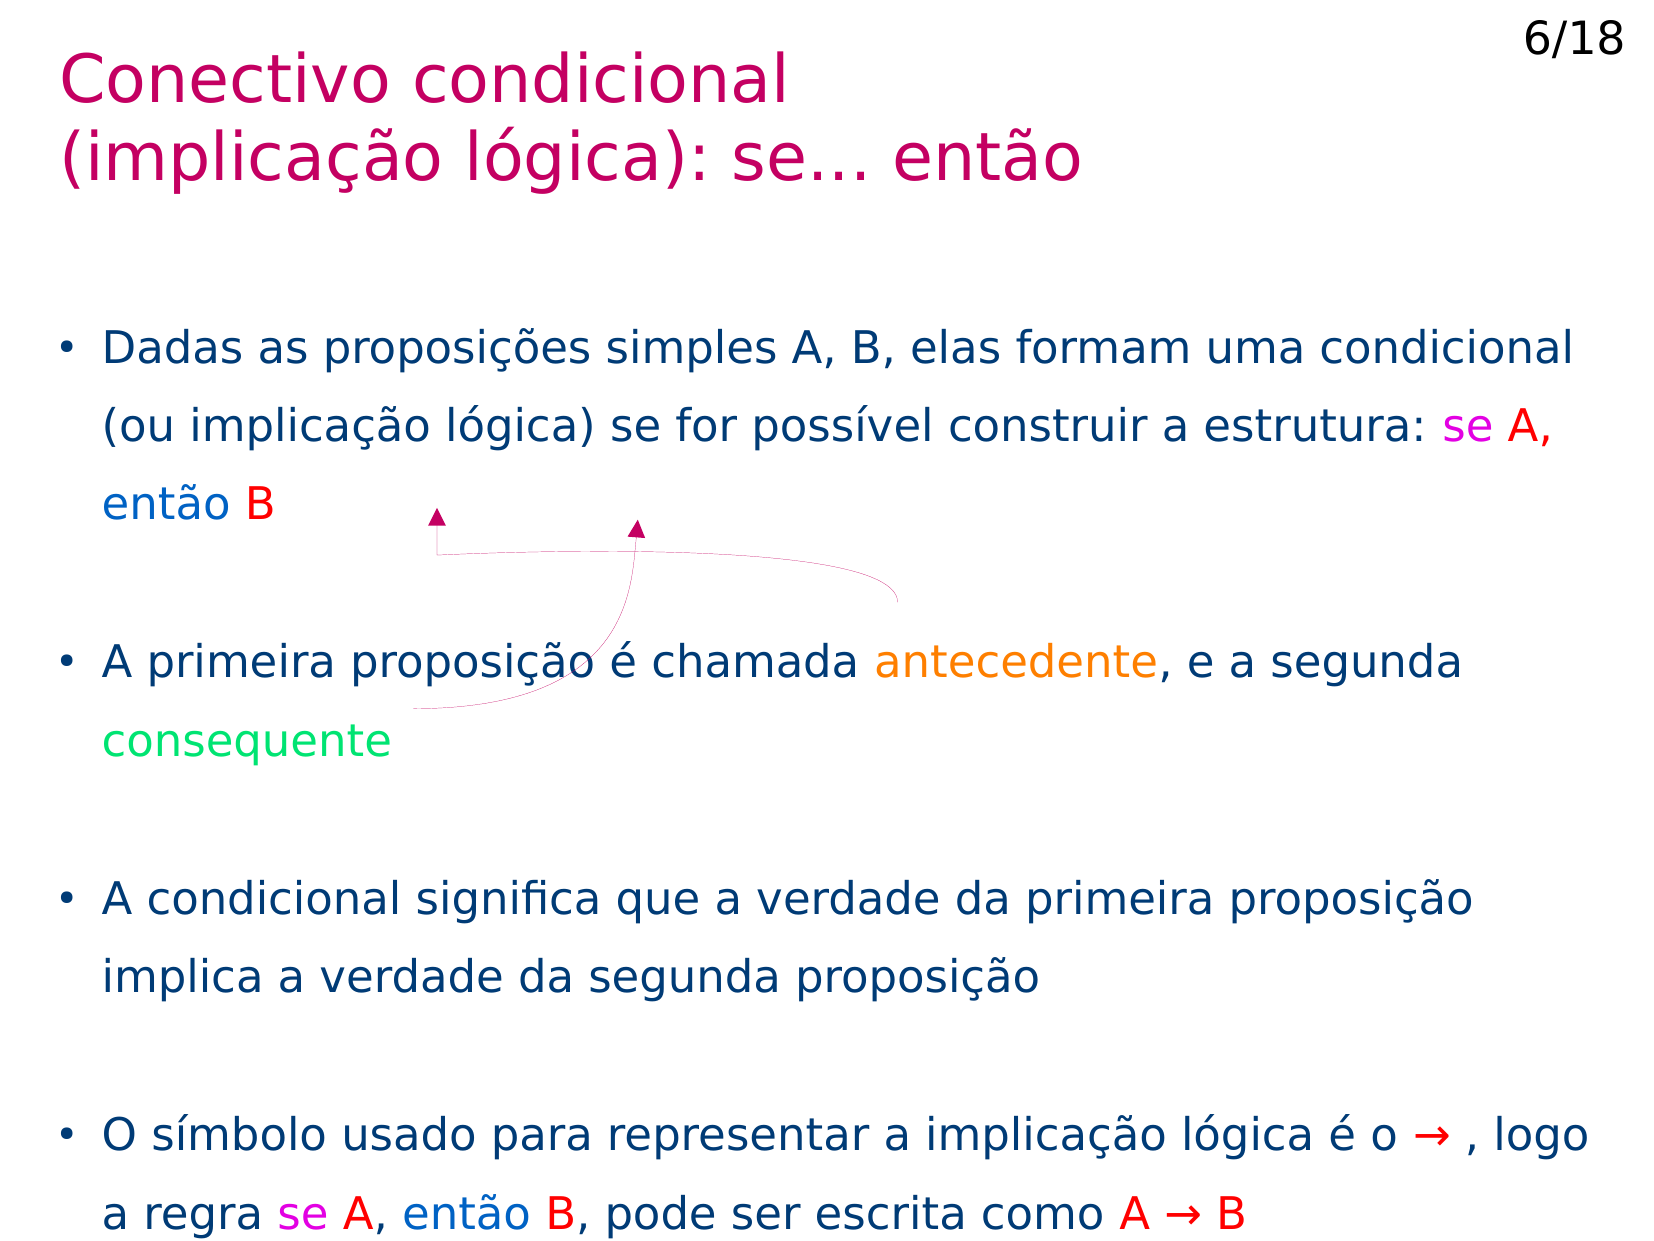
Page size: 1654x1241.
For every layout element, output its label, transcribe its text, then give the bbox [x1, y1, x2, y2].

title Conectivo condicional (implicação lógica): se... então [59, 1, 1595, 237]
list Dadas as proposições simples A, B, elas formam uma condicional (ou implicação lógica) se for possível construir a estrutura: se A, então B A primeira proposição é chamada antecedente, e a segunda consequente A condicional significa que a verdade da primeira proposição implica a verdade da segunda proposição O símbolo usado para representar a implicação lógica é o → , logo a regra se A, então B, pode ser escrita como A → B [59, 295, 1595, 1241]
